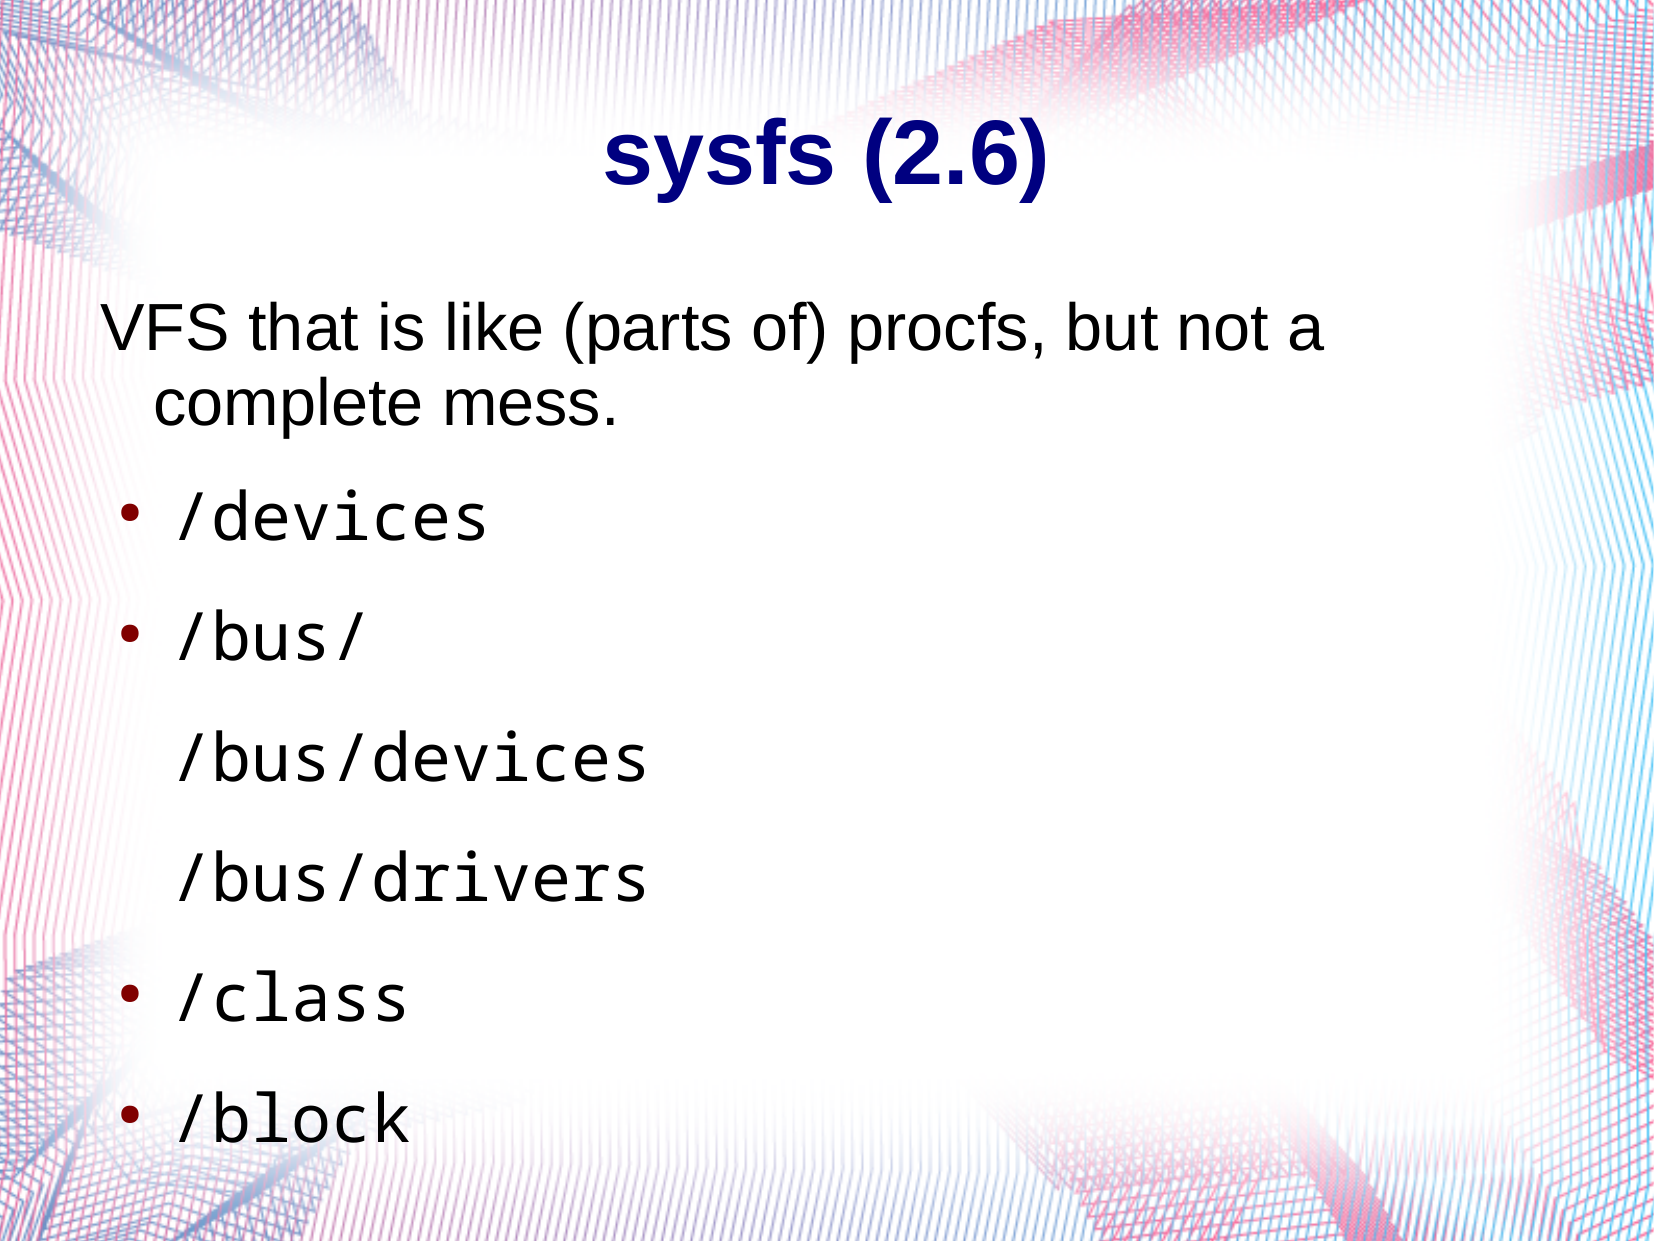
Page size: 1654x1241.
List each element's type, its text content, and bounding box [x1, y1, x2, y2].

title sysfs (2.6) [82, 49, 1571, 257]
list VFS that is like (parts of) procfs, but not a complete mess. /devices /bus/ /bus/devices /bus/drivers /class /block [82, 290, 1571, 1109]
picture [0, 0, 1654, 1241]
